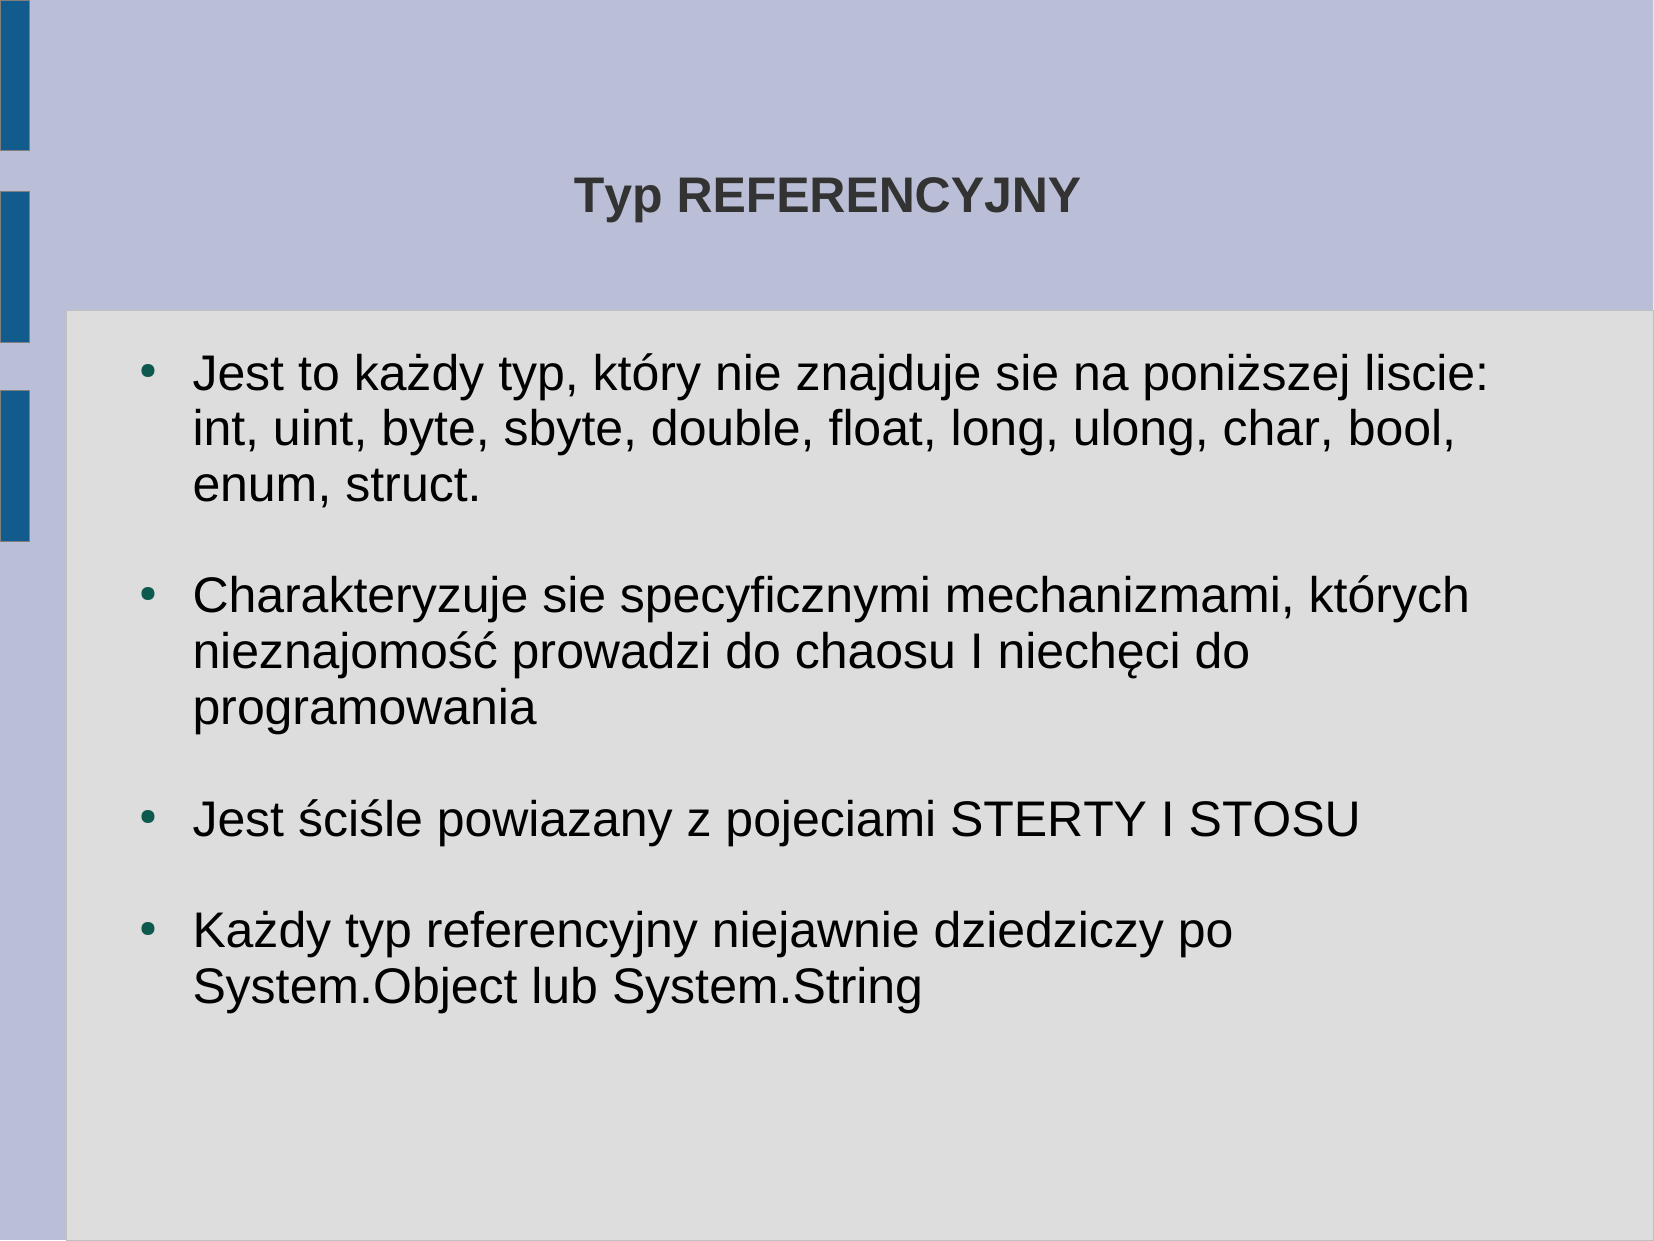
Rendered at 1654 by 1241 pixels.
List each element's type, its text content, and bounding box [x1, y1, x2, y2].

title Typ REFERENCYJNY [121, 91, 1534, 299]
list Jest to każdy typ, który nie znajduje sie na poniższej liscie: int, uint, byte, sbyte, double, float, long, ulong, char, bool, enum, struct. Charakteryzuje sie specyficznymi mechanizmami, których nieznajomość prowadzi do chaosu I niechęci do programowania Jest ściśle powiazany z pojeciami STERTY I STOSU Każdy typ referencyjny niejawnie dziedziczy po System.Object lub System.String [121, 344, 1534, 1127]
